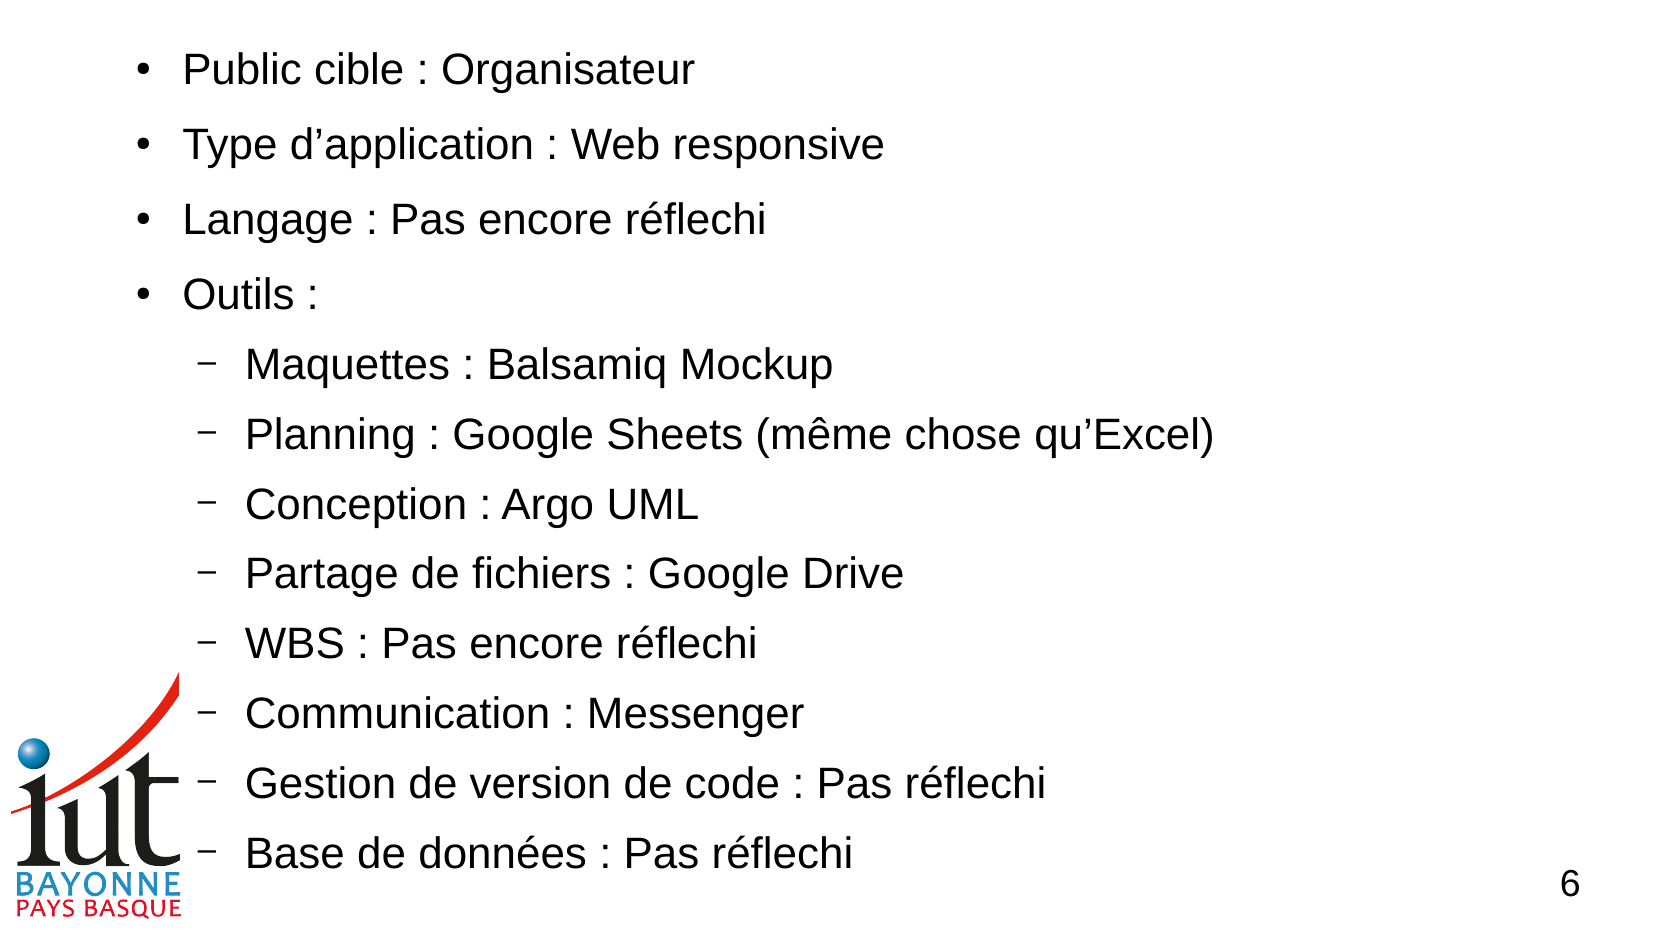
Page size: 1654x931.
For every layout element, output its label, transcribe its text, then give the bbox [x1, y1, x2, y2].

list Public cible : Organisateur Type d’application : Web responsive Langage : Pas encore réflechi Outils : Maquettes : Balsamiq Mockup Planning : Google Sheets (même chose qu’Excel) Conception : Argo UML Partage de fichiers : Google Drive WBS : Pas encore réflechi Communication : Messenger Gestion de version de code : Pas réflechi Base de données : Pas réflechi [120, 45, 1609, 886]
picture [11, 671, 181, 919]
